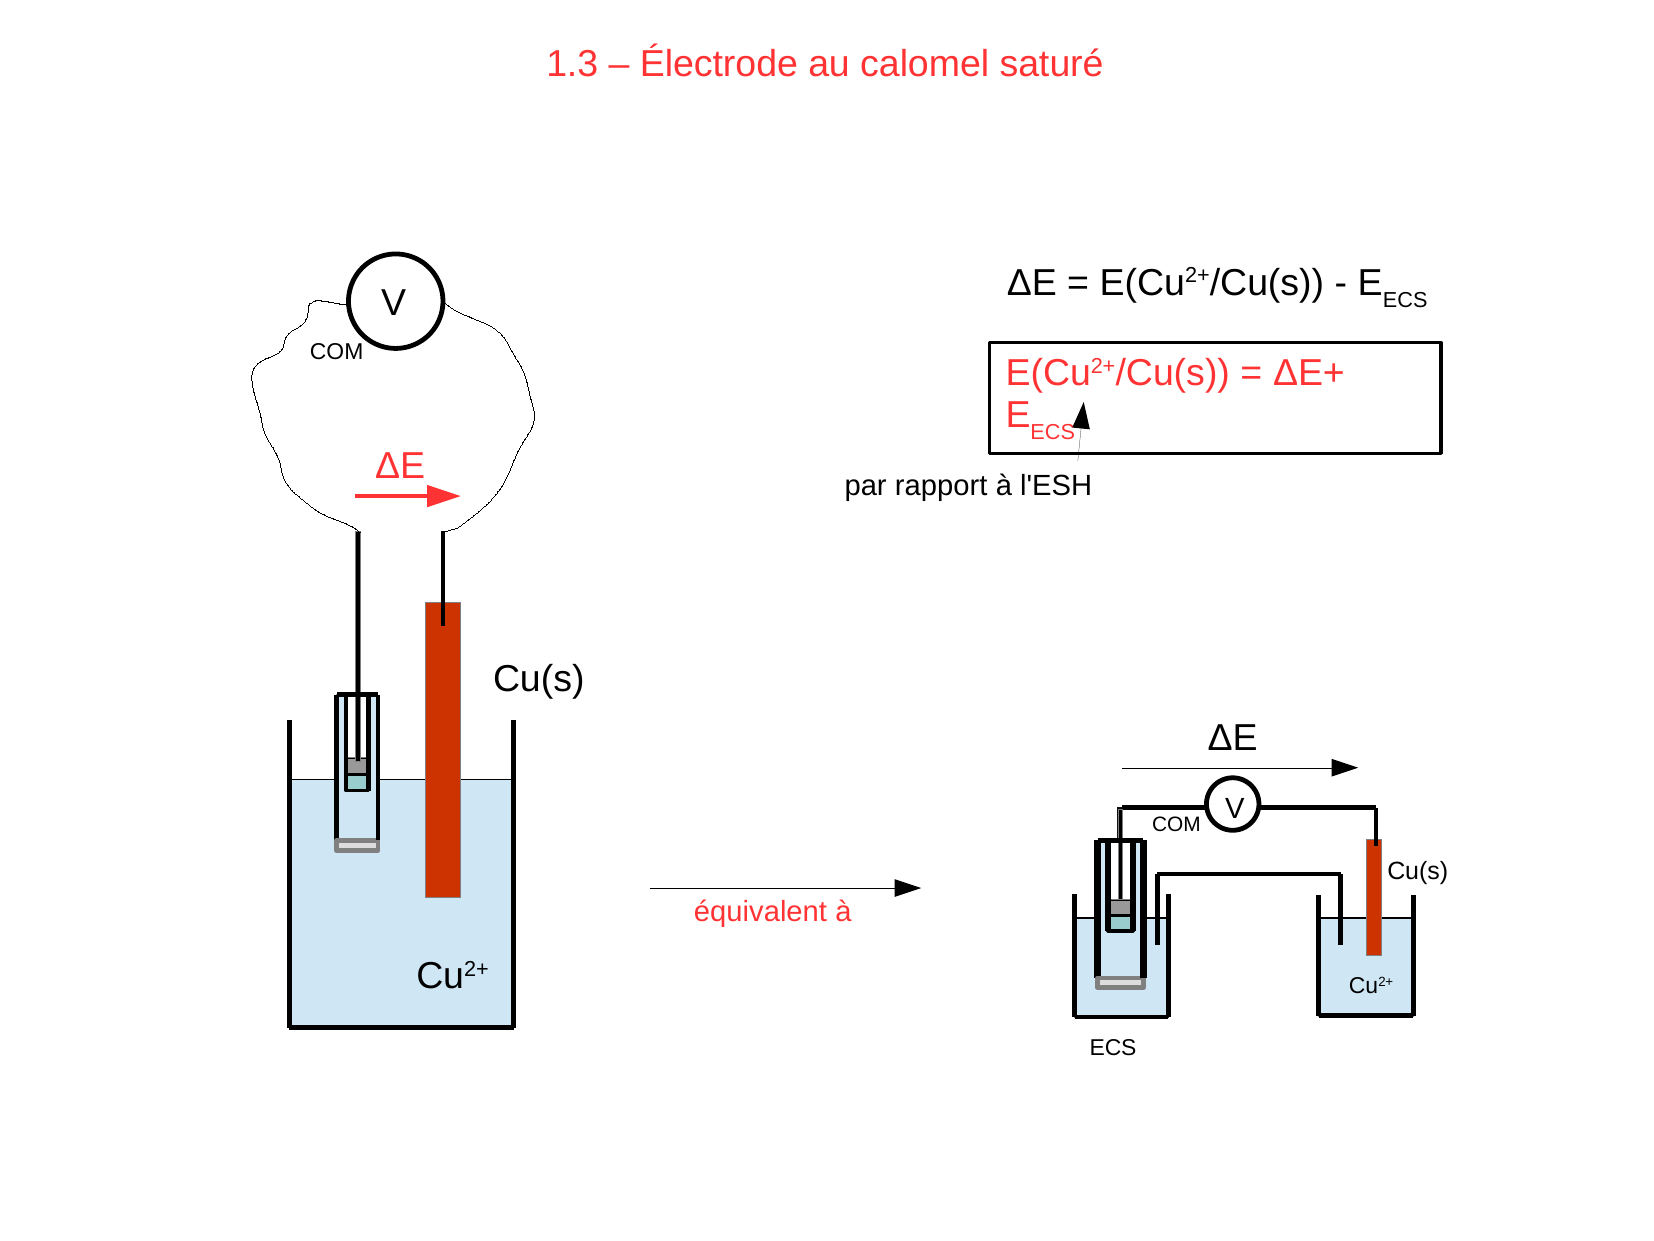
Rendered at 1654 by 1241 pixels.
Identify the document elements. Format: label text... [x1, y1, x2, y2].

text_box [1321, 839, 1411, 1013]
text_box V [366, 273, 414, 331]
text_box ΔE = E(Cu2+/Cu(s)) - EECS [992, 253, 1465, 320]
text_box [1206, 790, 1210, 805]
text_box Cu2+ [401, 947, 508, 1004]
text_box 1.3 – Électrode au calomel saturé [531, 35, 1134, 95]
text_box COM [295, 331, 390, 373]
text_box COM [1137, 805, 1223, 844]
text_box [1215, 777, 1250, 784]
text_box [1077, 843, 1166, 1015]
text_box V [1210, 784, 1260, 832]
text_box [348, 253, 443, 349]
text_box équivalent à [679, 888, 880, 945]
text_box ECS [1074, 1027, 1158, 1069]
text_box par rapport à l'ESH [829, 461, 1137, 509]
text_box ΔE [1192, 708, 1276, 766]
text_box Cu(s) [1372, 849, 1465, 893]
text_box Cu(s) [478, 649, 603, 707]
text_box [292, 602, 511, 1025]
text_box E(Cu2+/Cu(s)) = ΔE+ EECS [989, 342, 1441, 412]
text_box Cu2+ [1334, 965, 1412, 1007]
text_box [355, 531, 361, 692]
text_box ΔE [360, 437, 443, 494]
text_box [1117, 807, 1123, 838]
